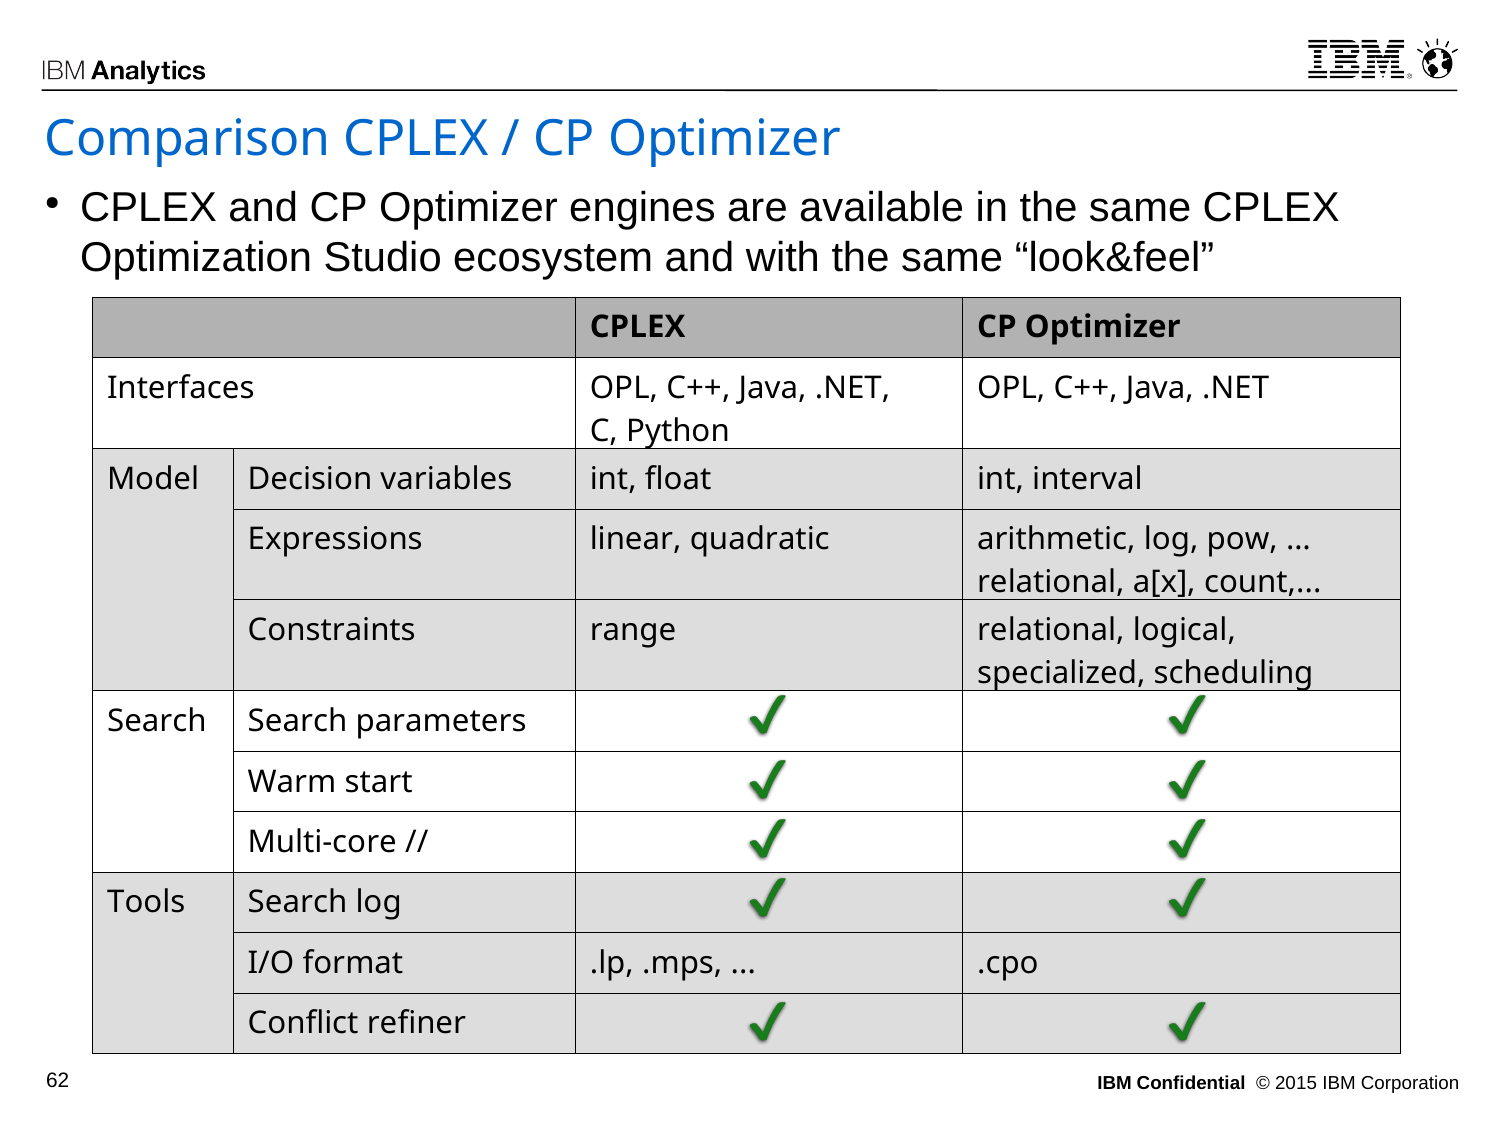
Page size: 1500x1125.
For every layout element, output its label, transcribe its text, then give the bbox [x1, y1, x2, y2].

table_cell OPL, C++, Java, .NET, C, Python [576, 358, 962, 448]
table_cell [963, 752, 1400, 811]
table_cell Decision variables [234, 449, 575, 509]
table_cell [963, 873, 1153, 932]
table_cell [576, 752, 962, 811]
table_cell Warm start [234, 752, 575, 811]
table_cell Conflict refiner [234, 994, 575, 1053]
table_cell OPL, C++, Java, .NET [963, 358, 1400, 448]
table_cell .lp, .mps, ... [576, 933, 962, 993]
table_cell [963, 994, 1400, 1053]
picture [1153, 1000, 1214, 1060]
table_cell Search [93, 691, 233, 872]
table_cell range [576, 600, 962, 690]
table_cell Tools [93, 873, 233, 1053]
table_cell [576, 691, 962, 751]
table_cell arithmetic, log, pow, … relational, a[x], count,... [963, 510, 1400, 599]
picture [734, 1000, 794, 1060]
table_cell relational, logical, specialized, scheduling [963, 600, 1400, 690]
table_header CPLEX [576, 298, 962, 357]
table_cell [963, 812, 1153, 872]
title Comparison CPLEX / CP Optimizer [29, 97, 1500, 203]
list CPLEX and CP Optimizer engines are available in the same CPLEX Optimization Studio ecosystem and with the same “look&feel” [29, 171, 1426, 354]
table_cell I/O format [234, 933, 575, 993]
table_cell [794, 873, 962, 932]
picture [24, 42, 224, 99]
picture [1153, 758, 1214, 936]
picture [1294, 24, 1469, 91]
table_cell Model [93, 449, 233, 690]
table_cell int, float [576, 449, 962, 509]
table_cell linear, quadratic [576, 510, 962, 599]
table_cell Search parameters [234, 691, 575, 751]
picture [1153, 693, 1214, 753]
table_cell [963, 691, 1400, 751]
table_cell [576, 873, 734, 932]
picture [734, 693, 794, 753]
table_cell [1214, 873, 1400, 932]
table_cell [576, 812, 734, 872]
table_cell .cpo [963, 933, 1400, 993]
table_cell Multi-core // [234, 812, 575, 872]
table_cell Search log [234, 873, 575, 932]
table_cell Expressions [234, 510, 575, 599]
table_cell [576, 994, 962, 1053]
table_header [93, 298, 575, 357]
table_cell [794, 812, 962, 872]
table_cell [1214, 812, 1400, 872]
table_cell int, interval [963, 449, 1400, 509]
picture [734, 758, 794, 936]
table_cell Interfaces [93, 358, 575, 448]
table_header CP Optimizer [963, 298, 1400, 357]
table_cell Constraints [234, 600, 575, 690]
